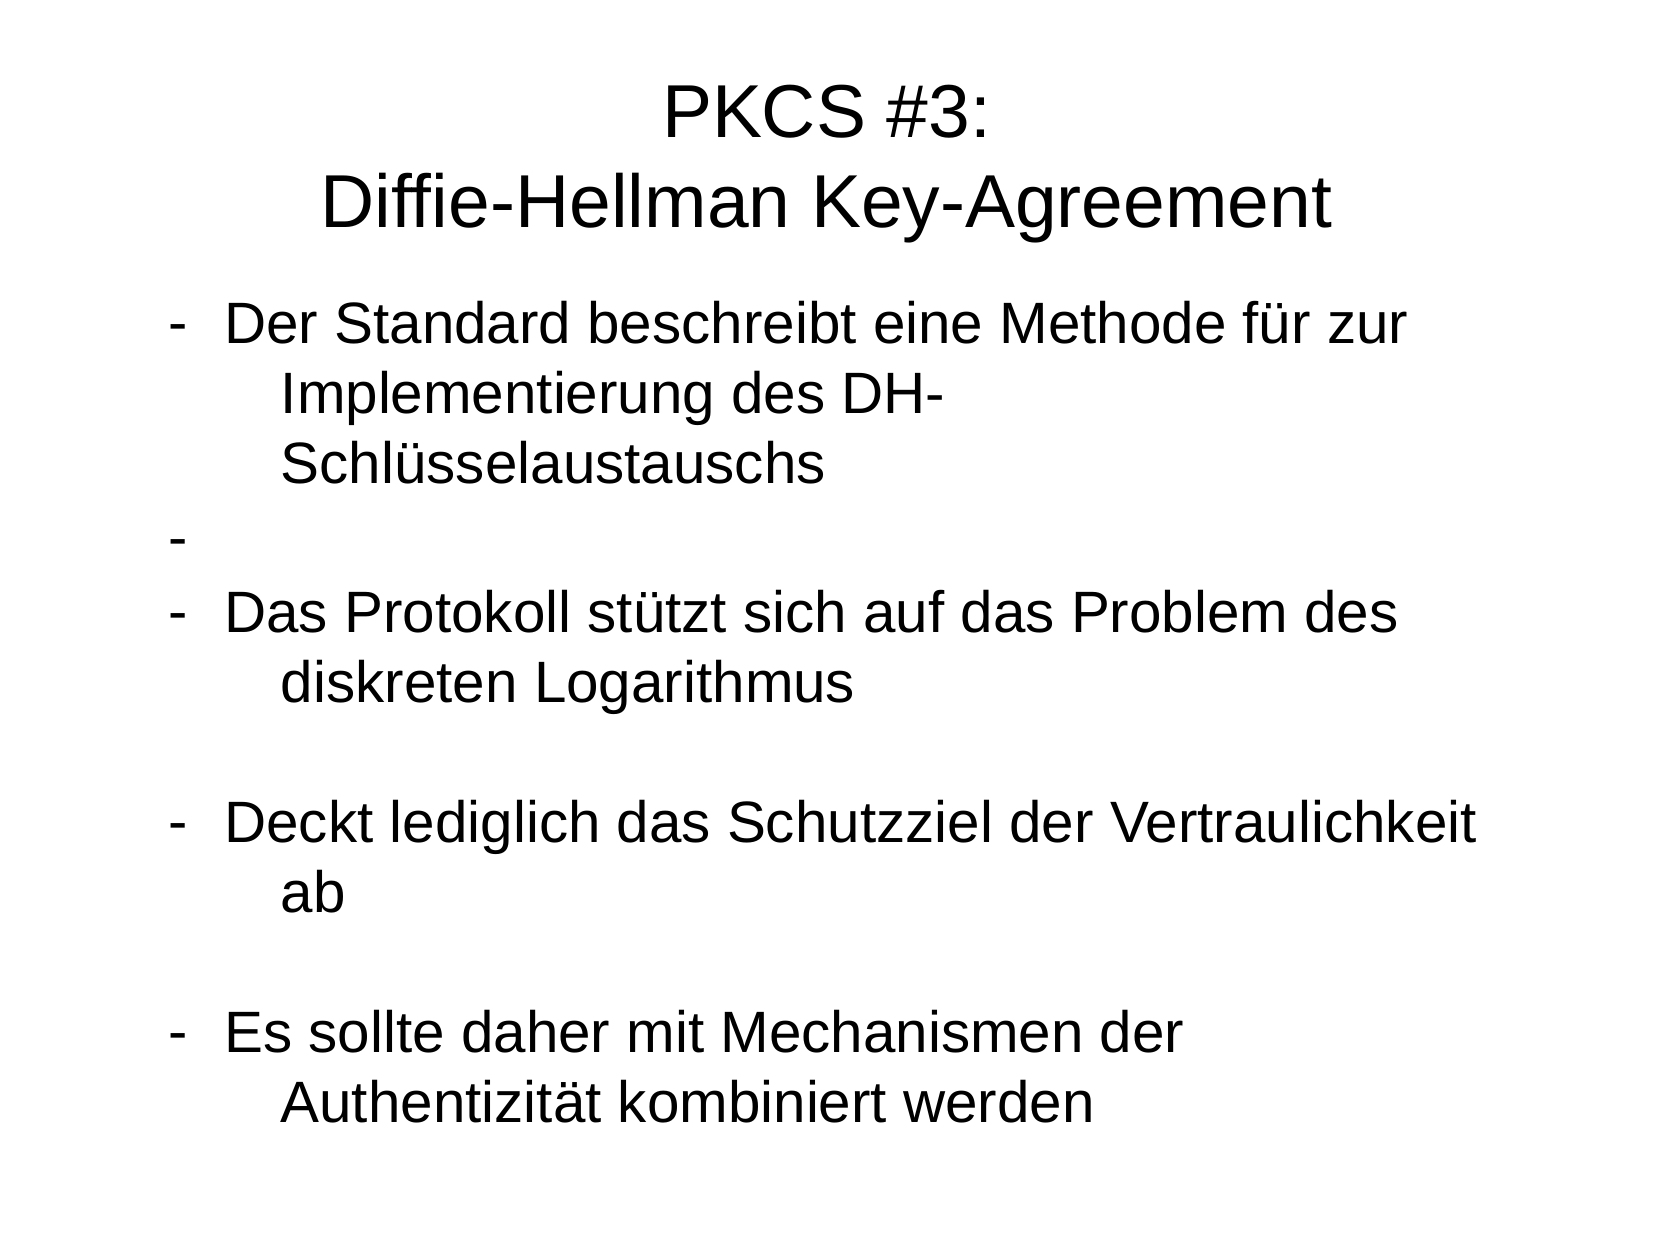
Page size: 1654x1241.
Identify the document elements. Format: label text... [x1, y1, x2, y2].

text_box Der Standard beschreibt eine Methode für zur Implementierung des DH-Schlüsselaustauschs Das Protokoll stützt sich auf das Problem des diskreten Logarithmus Deckt lediglich das Schutzziel der Vertraulichkeit ab Es sollte daher mit Mechanismen der Authentizität kombiniert werden [153, 278, 1500, 1202]
text_box PKCS #3: Diffie-Hellman Key-Agreement [82, 49, 1571, 257]
